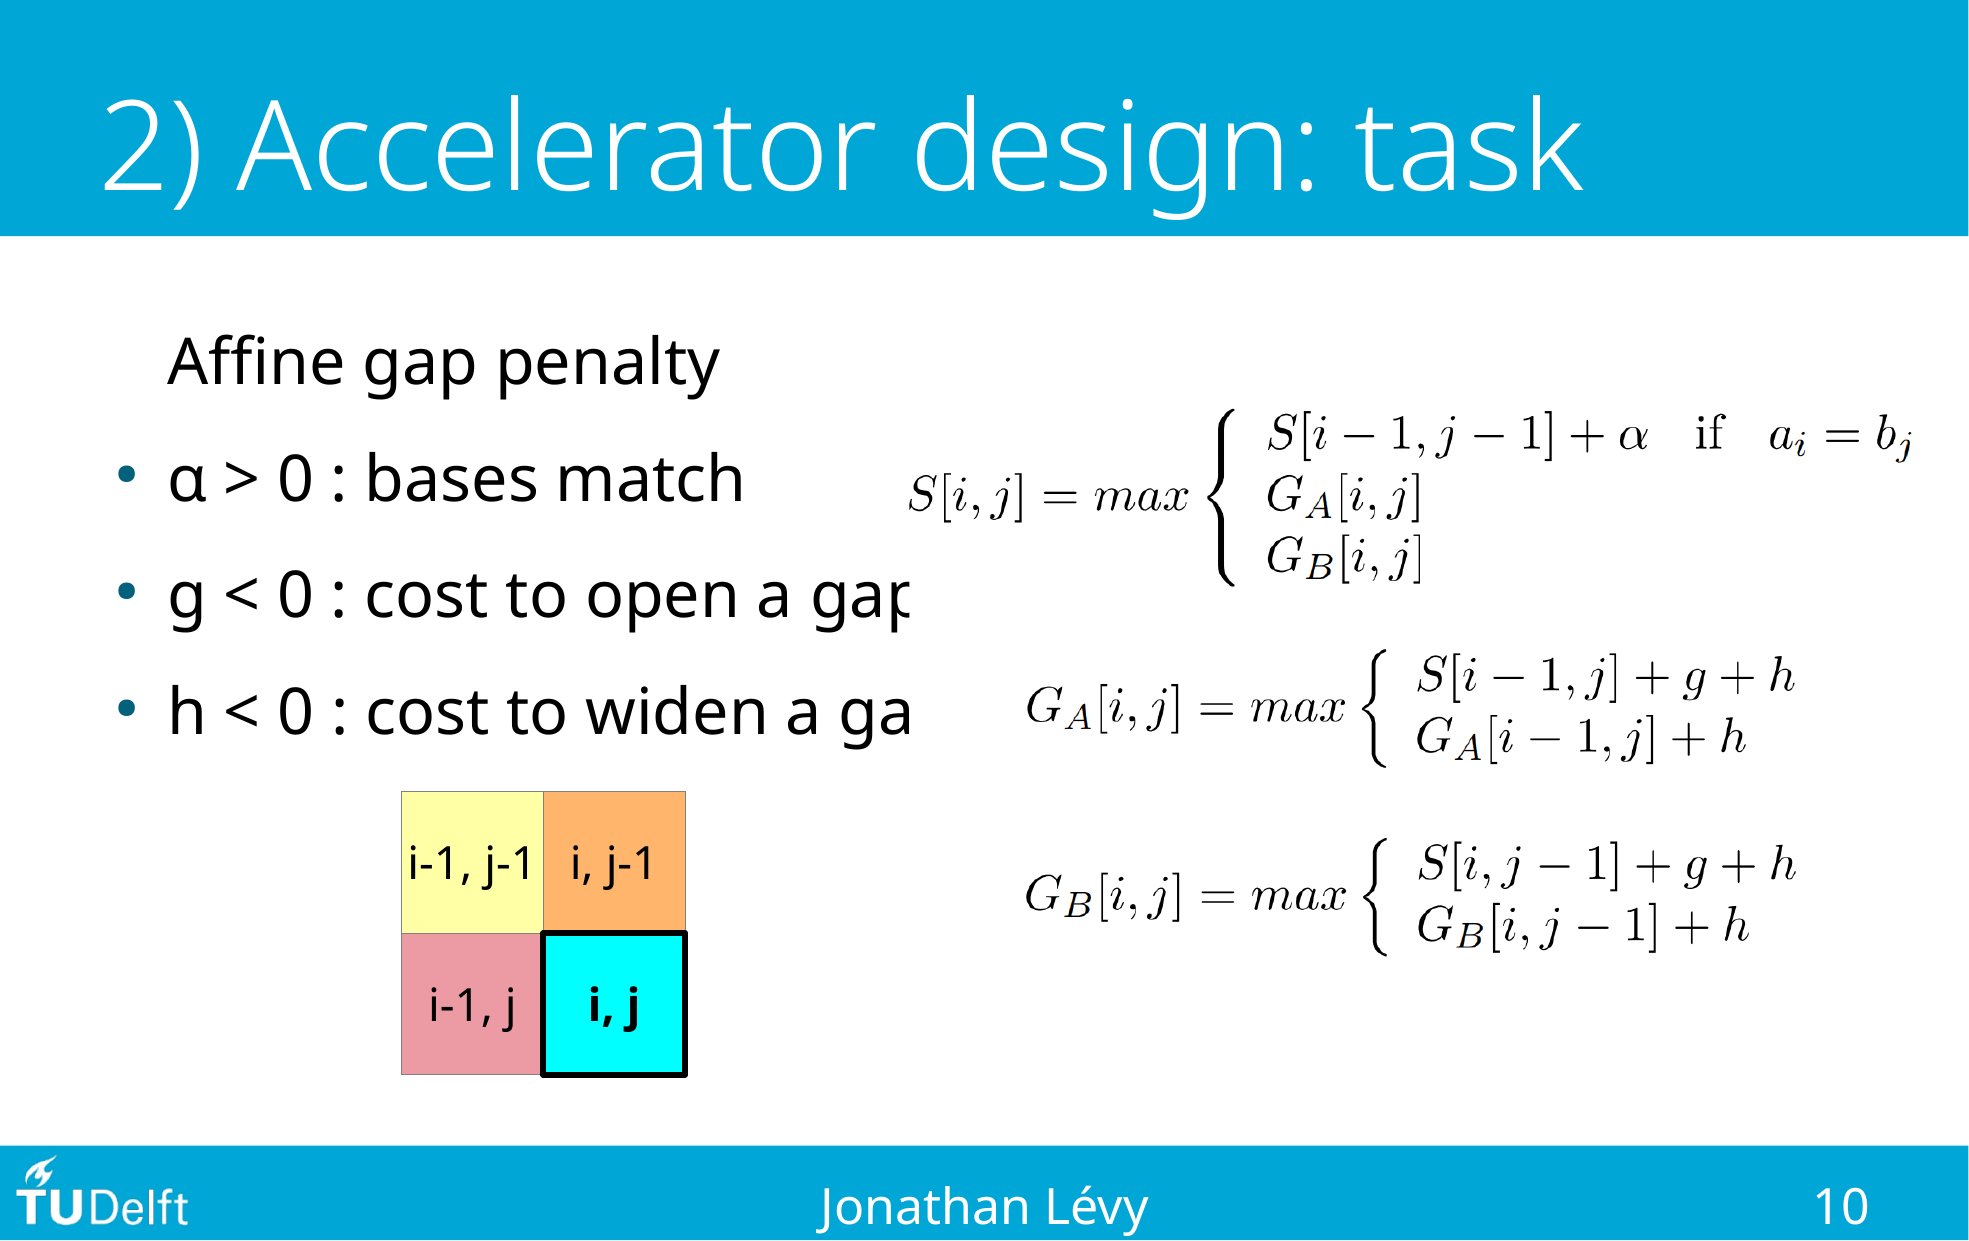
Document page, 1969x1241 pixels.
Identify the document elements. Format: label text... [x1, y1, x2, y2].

text_box i-1, j-1 [401, 791, 544, 934]
list Affine gap penalty α > 0 : bases match g < 0 : cost to open a gap h < 0 : cost to widen a gap [98, 315, 958, 768]
text_box i-1, j [401, 934, 543, 1075]
text_box i, j [543, 933, 686, 1075]
picture [909, 389, 1937, 981]
text_box i, j-1 [544, 791, 686, 933]
title 2) Accelerator design: task [98, 19, 1870, 227]
